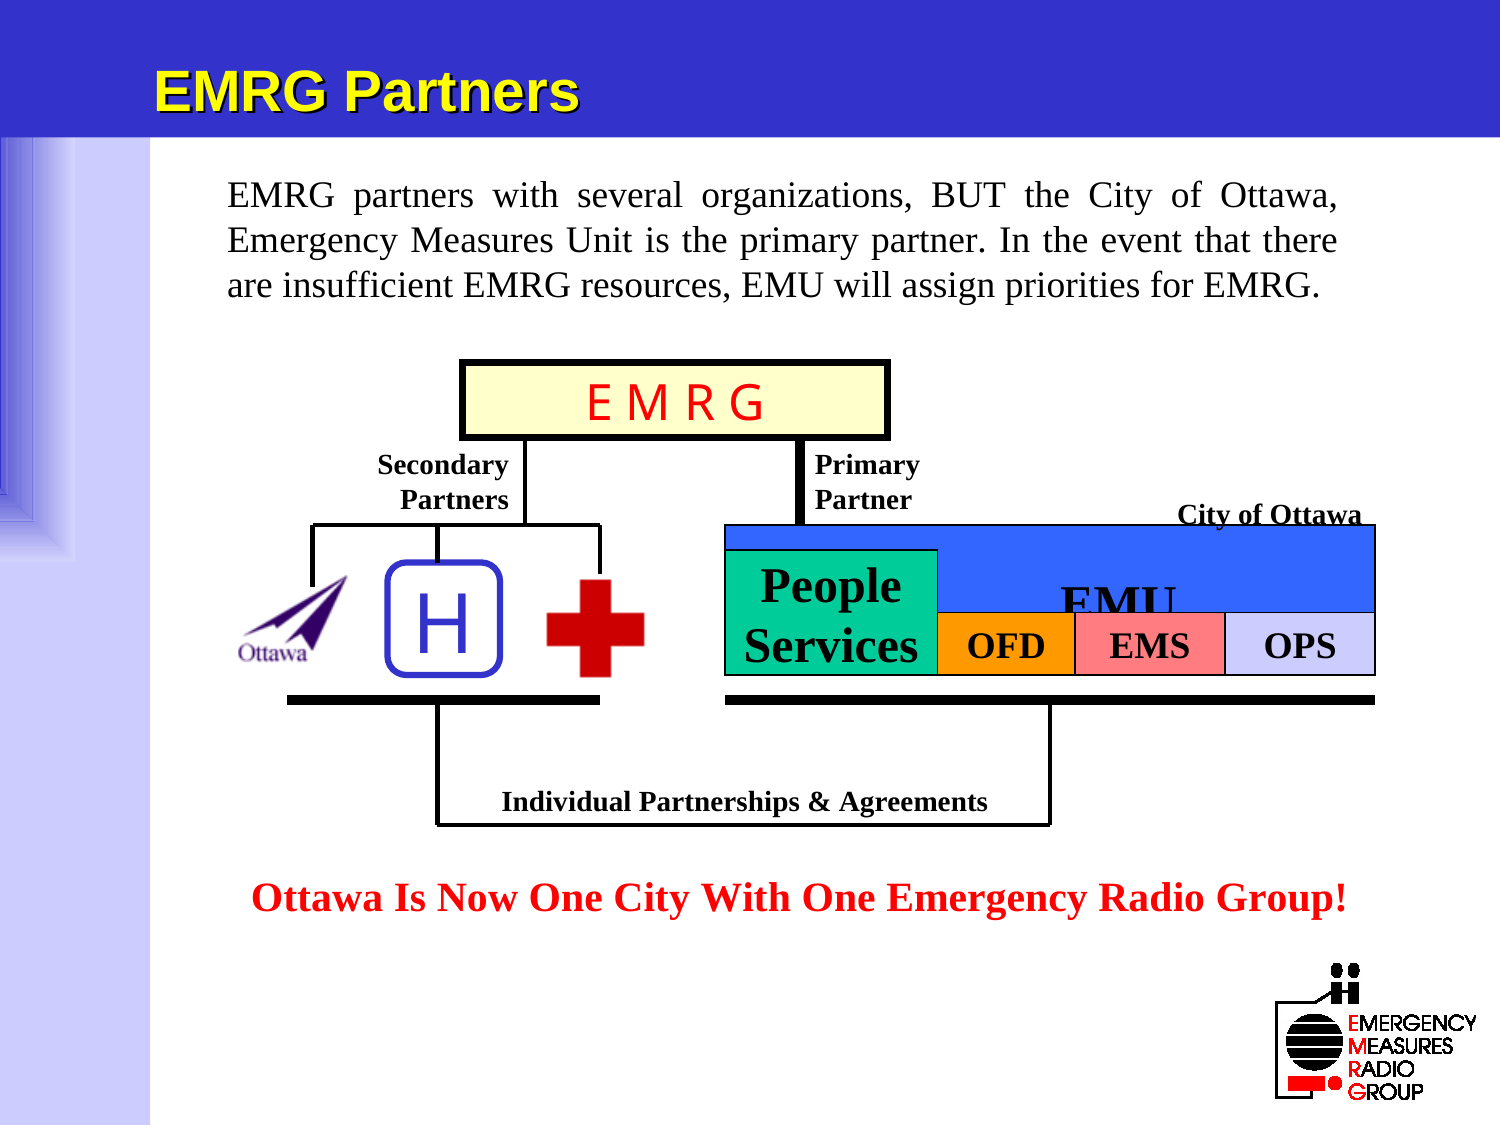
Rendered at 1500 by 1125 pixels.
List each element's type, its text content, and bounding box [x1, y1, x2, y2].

text_box EMU [725, 525, 1375, 612]
picture [1275, 963, 1476, 1100]
text_box OPS [1225, 612, 1375, 676]
text_box EMRG partners with several organizations, BUT the City of Ottawa, Emergency Measures Unit is the primary partner. In the event that there are insufficient EMRG resources, EMU will assign priorities for EMRG. [212, 162, 1355, 313]
text_box Individual Partnerships & Agreements [486, 774, 1004, 826]
text_box OFD [937, 612, 1074, 676]
text_box EMS [1074, 612, 1225, 676]
text_box People Services [725, 549, 938, 675]
text_box EMRG Partners [138, 45, 596, 131]
text_box E M R G [462, 362, 888, 438]
chart [537, 575, 651, 684]
text_box EMU [1118, 593, 1127, 612]
text_box Ottawa Is Now One City With One Emergency Radio Group! [187, 862, 1413, 928]
text_box Secondary Partners [362, 437, 525, 523]
picture [237, 574, 351, 667]
text_box Primary Partner [799, 437, 936, 523]
text_box EMU [1101, 593, 1109, 612]
text_box City of Ottawa [1162, 487, 1378, 538]
text_box H [387, 562, 501, 678]
